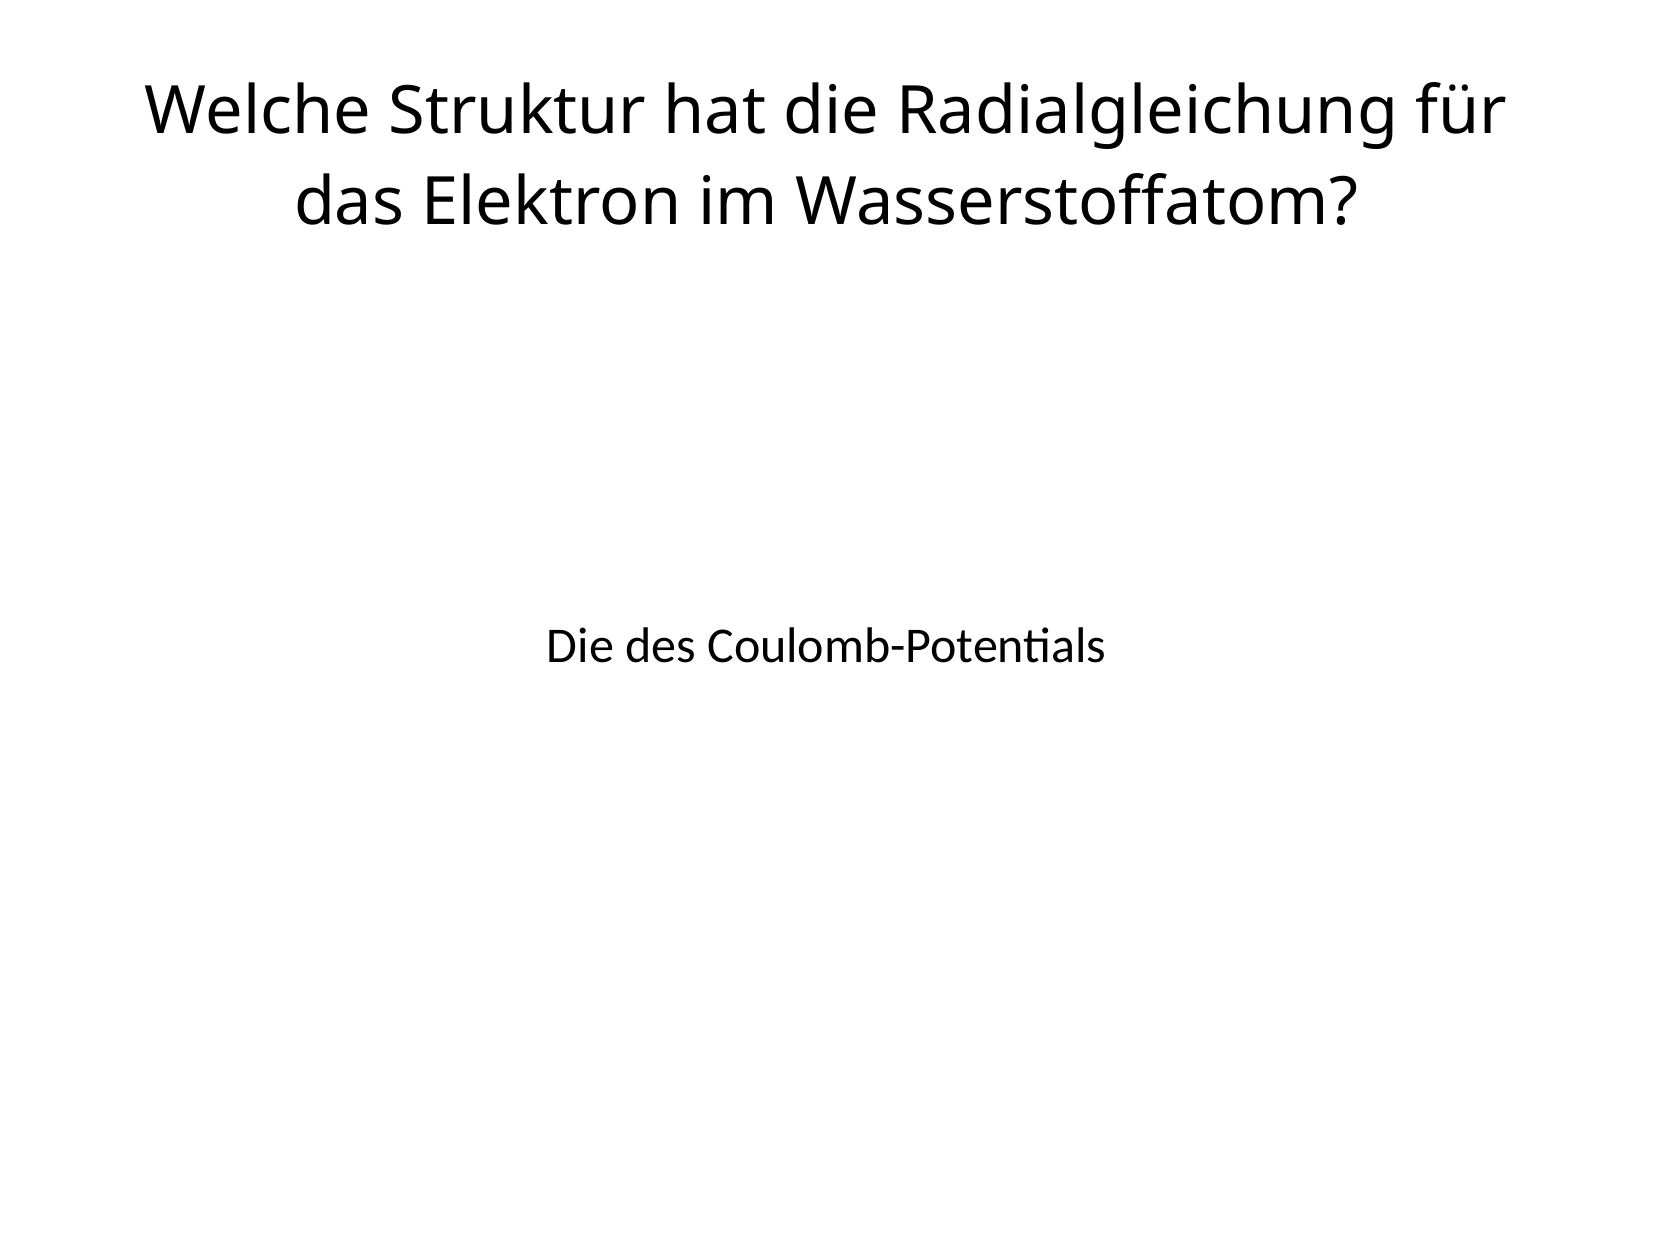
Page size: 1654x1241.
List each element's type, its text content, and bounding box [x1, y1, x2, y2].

title Welche Struktur hat die Radialgleichung für das Elektron im Wasserstoffatom? [82, 49, 1571, 257]
subtitle Die des Coulomb-Potentials [82, 290, 1571, 1010]
